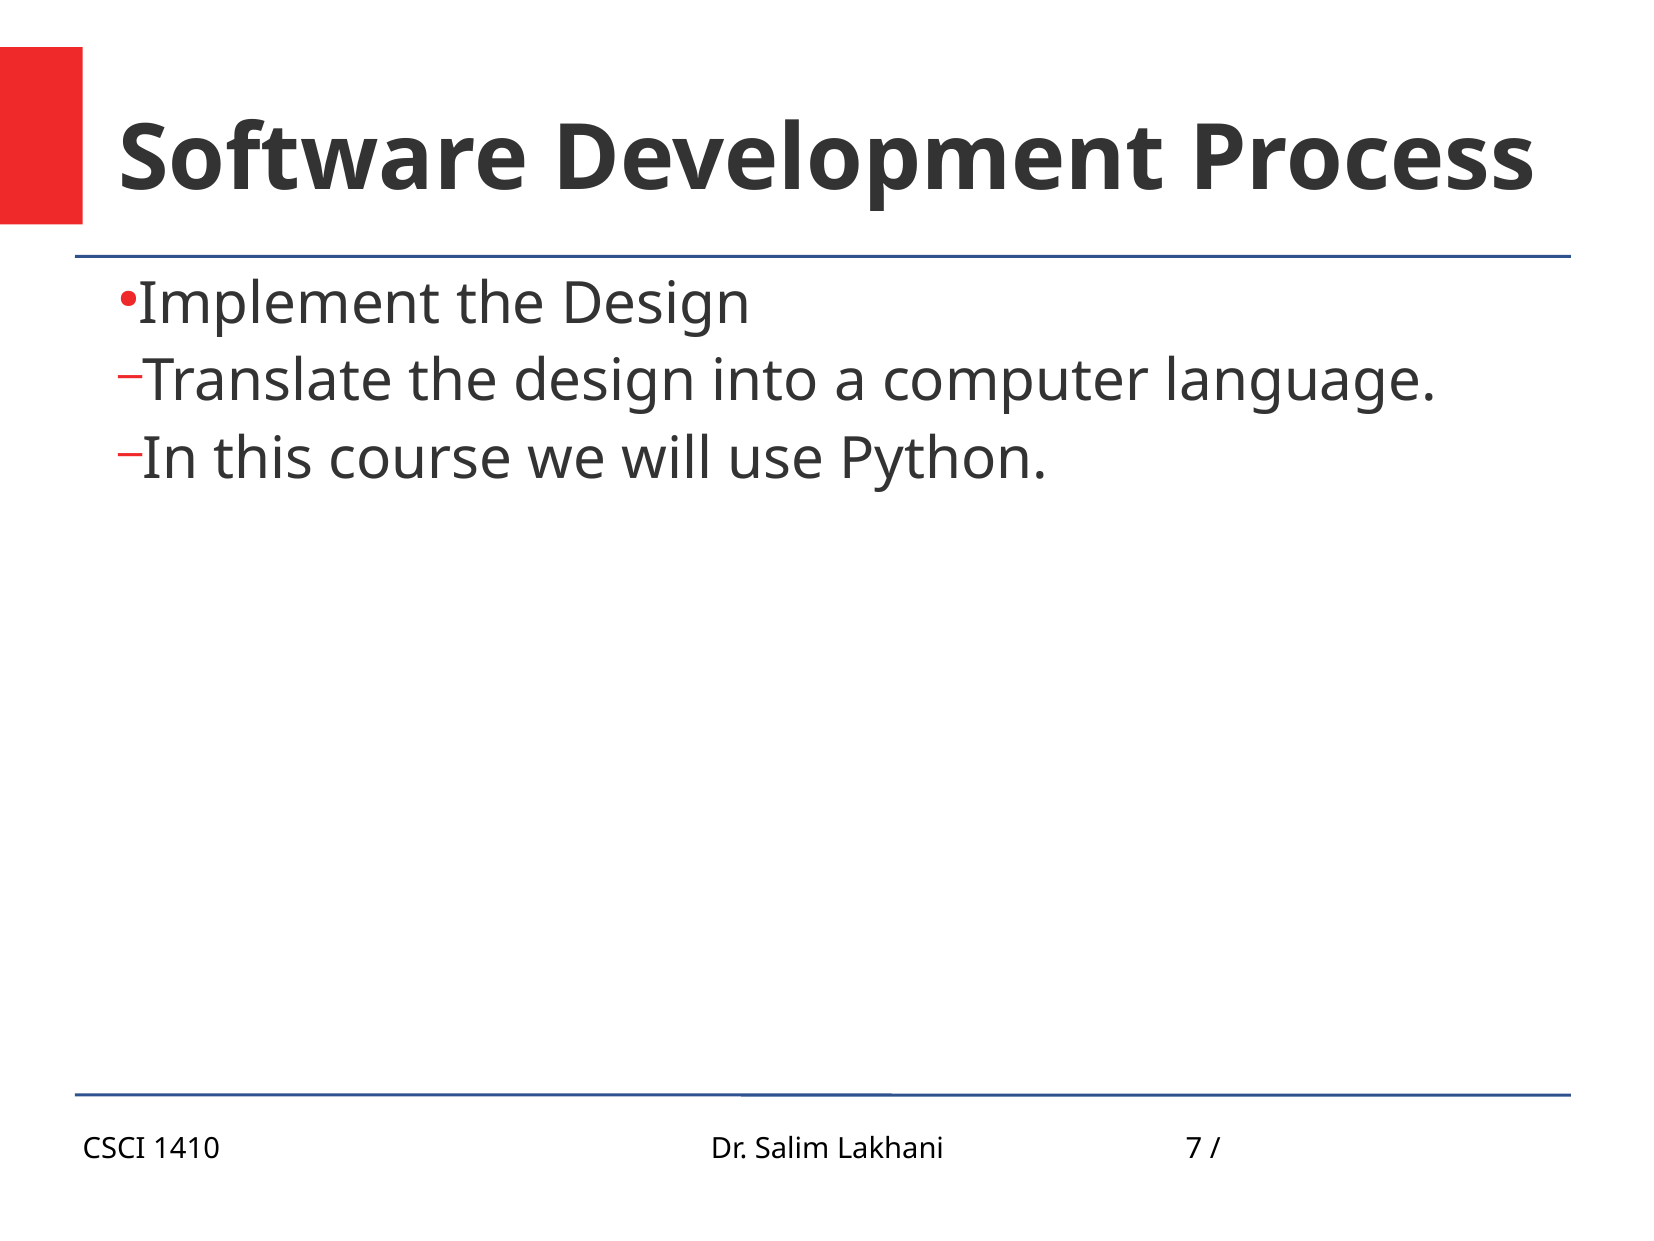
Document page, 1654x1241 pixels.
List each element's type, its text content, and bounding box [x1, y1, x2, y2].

title Software Development Process [118, 49, 1571, 257]
text_box / [1185, 1129, 1571, 1216]
list Implement the Design Translate the design into a computer language. In this course we will use Python. [118, 265, 1536, 1081]
text_box CSCI 1410 [82, 1129, 468, 1216]
text_box Dr. Salim Lakhani [565, 1129, 1090, 1216]
